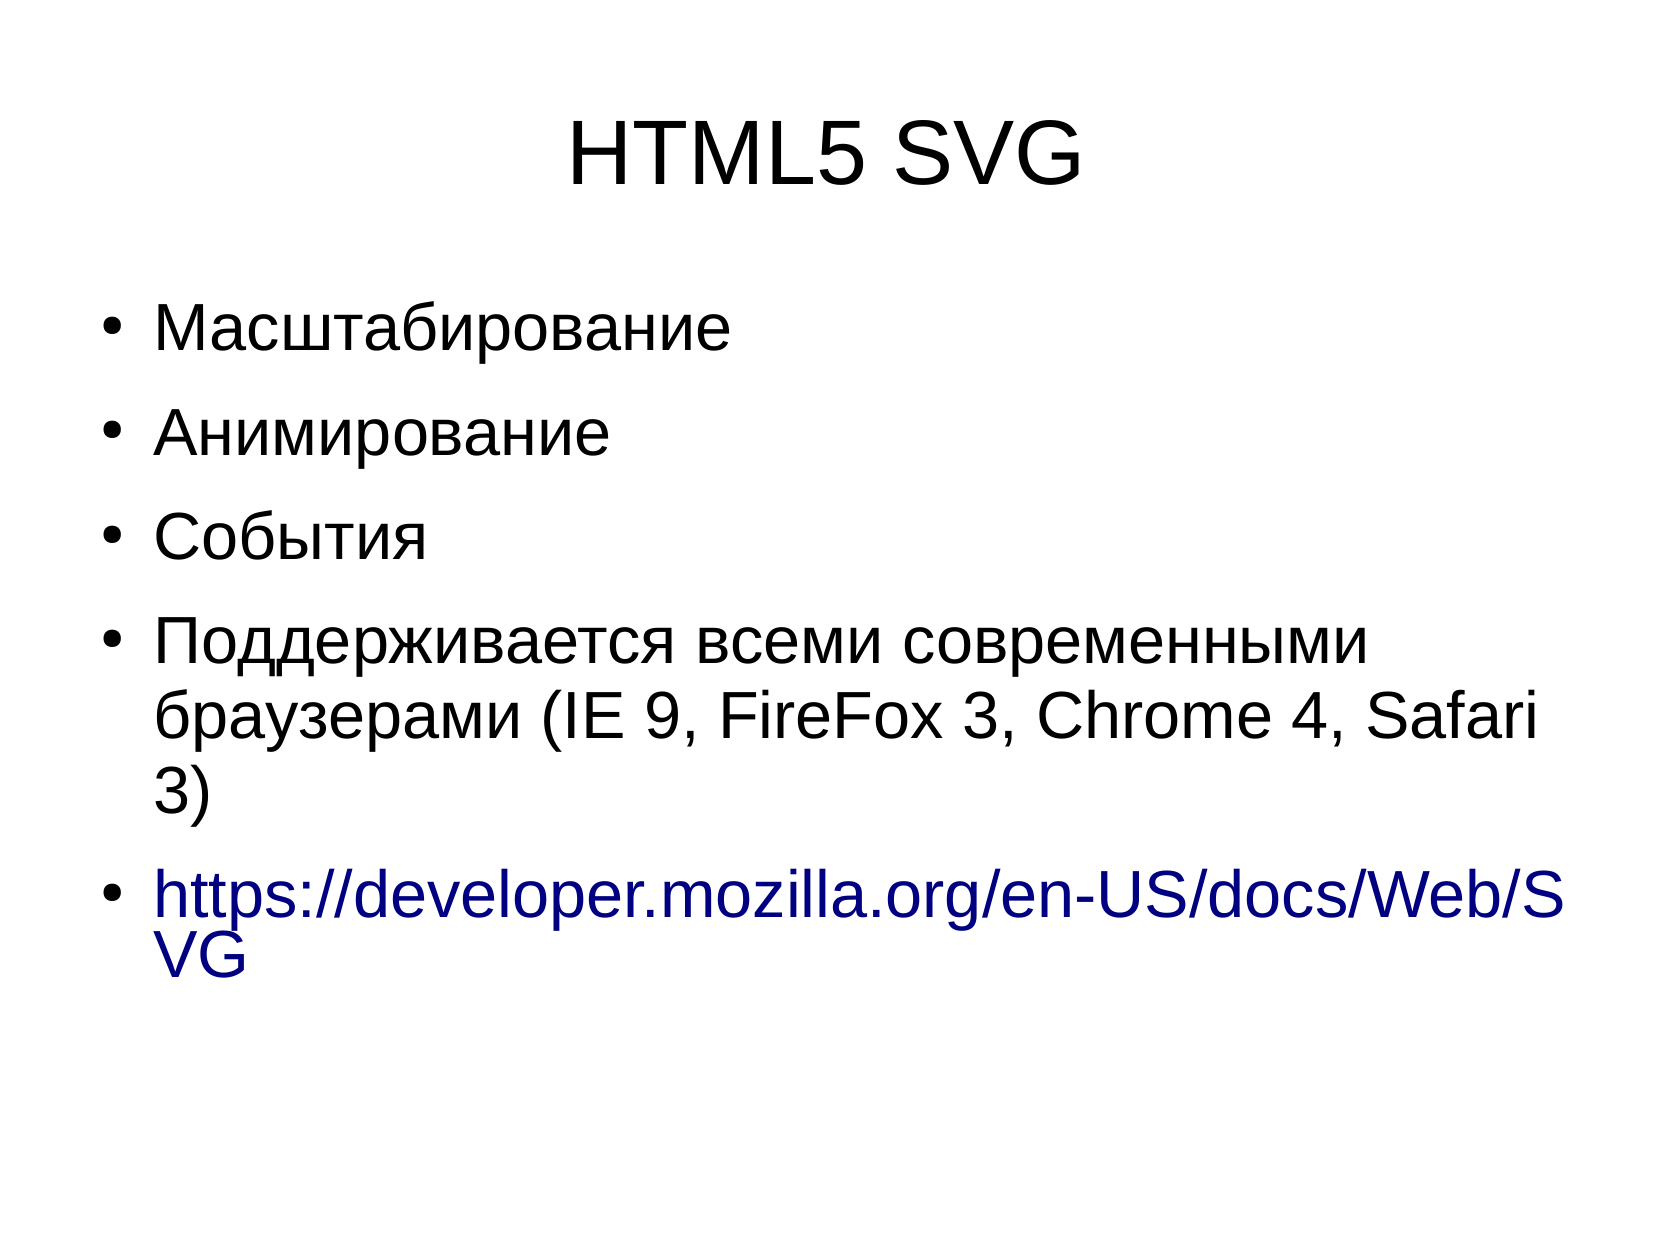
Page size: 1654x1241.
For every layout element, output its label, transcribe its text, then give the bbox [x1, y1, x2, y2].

title HTML5 SVG [82, 49, 1571, 257]
list Масштабирование Анимирование События Поддерживается всеми современными браузерами (IE 9, FireFox 3, Chrome 4, Safari 3) https://developer.mozilla.org/en-US/docs/Web/SVG [82, 290, 1571, 1010]
